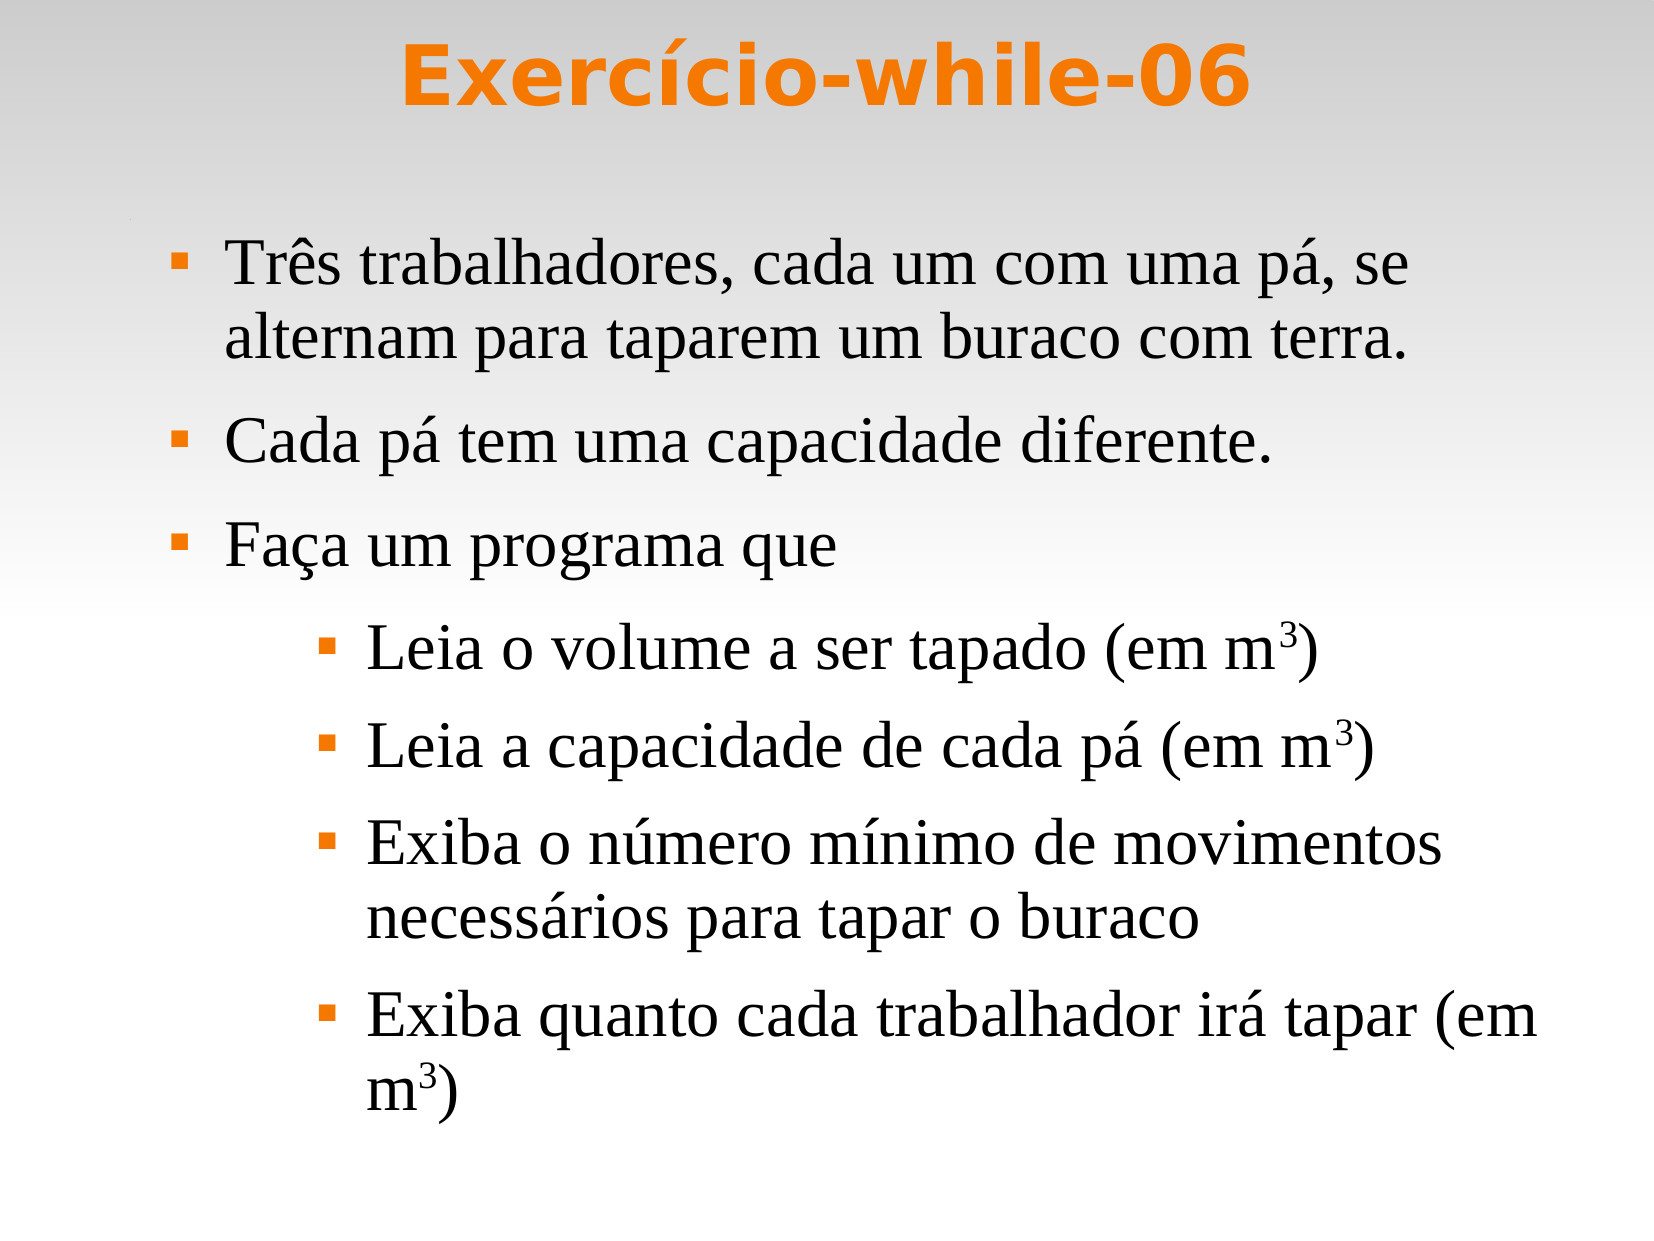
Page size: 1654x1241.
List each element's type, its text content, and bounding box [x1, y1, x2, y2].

list Três trabalhadores, cada um com uma pá, se alternam para taparem um buraco com terra. Cada pá tem uma capacidade diferente. Faça um programa que Leia o volume a ser tapado (em m3) Leia a capacidade de cada pá (em m3) Exiba o número mínimo de movimentos necessários para tapar o buraco Exiba quanto cada trabalhador irá tapar (em m3) [82, 225, 1571, 1241]
title Exercício-while-06 [82, 0, 1571, 180]
